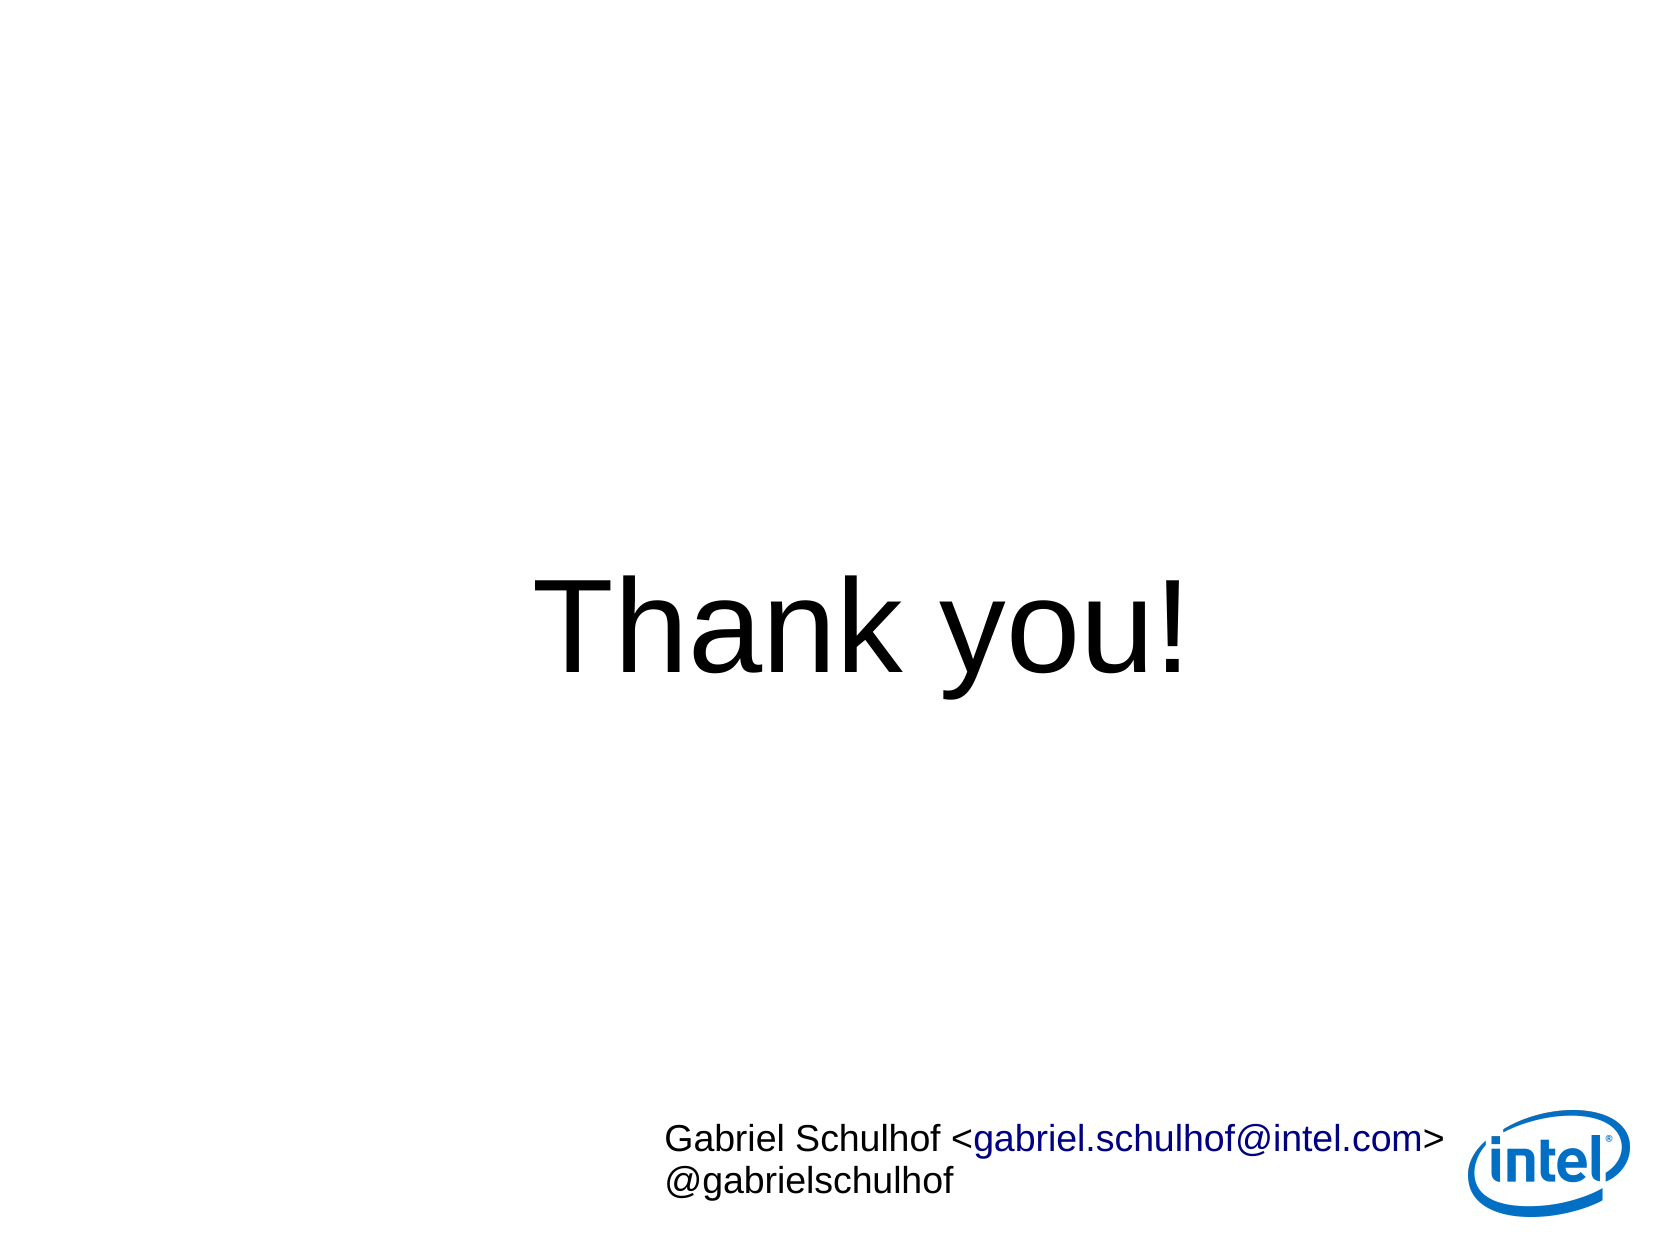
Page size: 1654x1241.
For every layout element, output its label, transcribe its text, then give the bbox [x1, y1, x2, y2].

text_box Gabriel Schulhof <gabriel.schulhof@intel.com> @gabrielschulhof [649, 1110, 1465, 1217]
list Thank you! [47, 59, 1607, 1193]
picture [1468, 1110, 1630, 1217]
